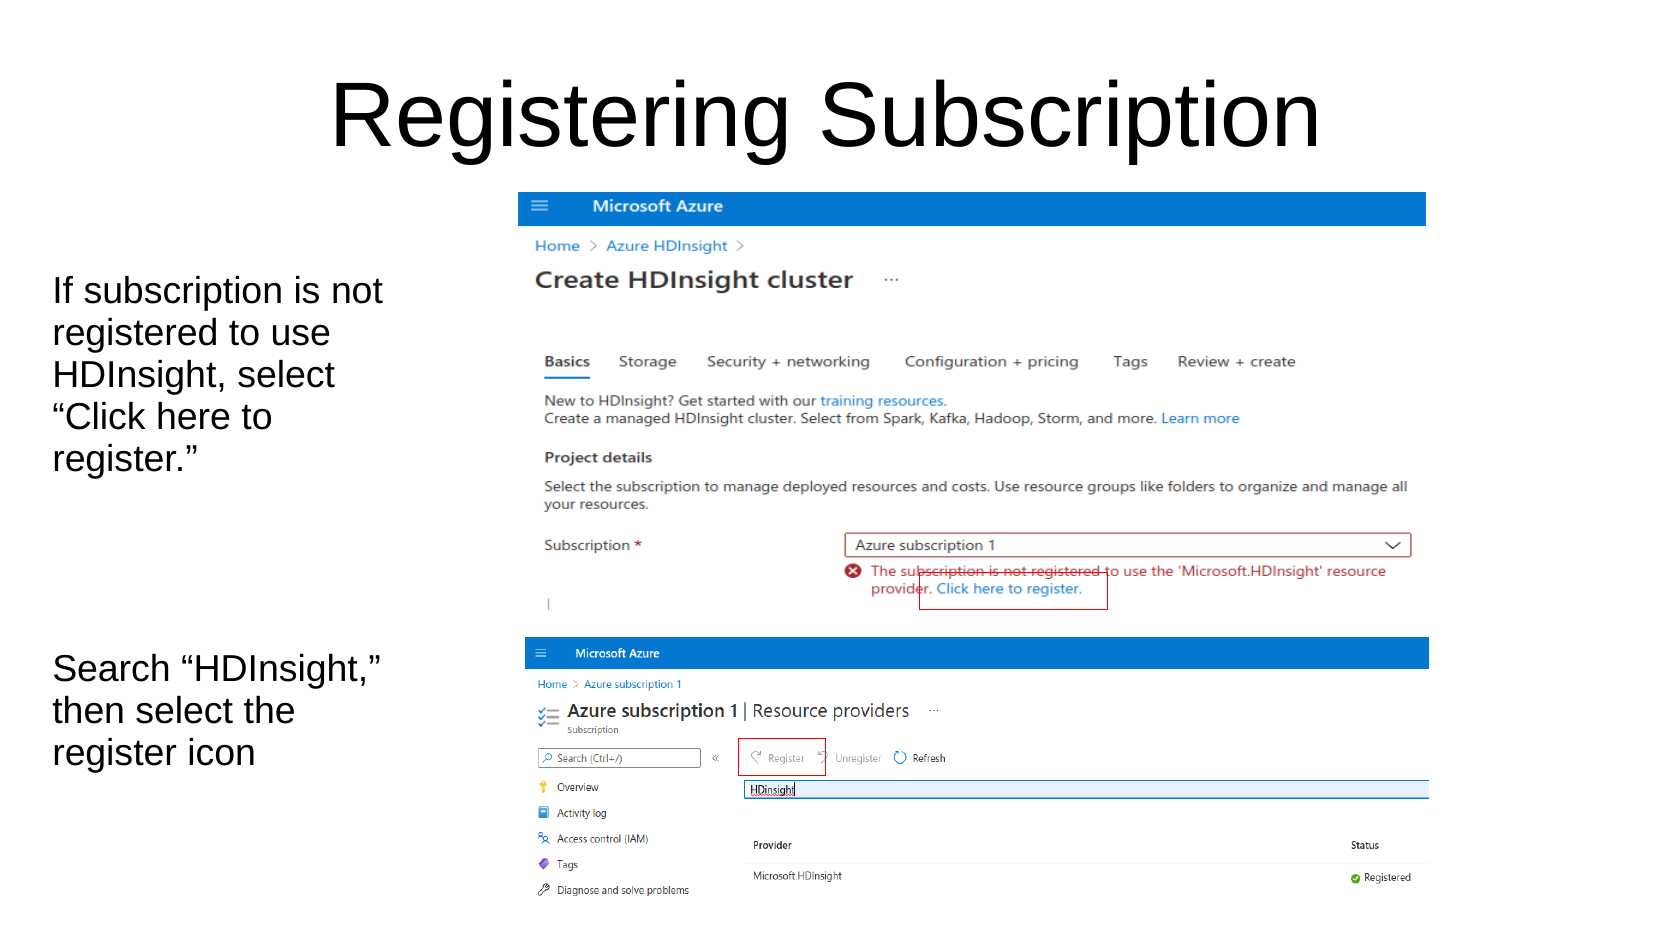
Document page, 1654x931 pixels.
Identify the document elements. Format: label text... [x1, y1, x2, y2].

picture [518, 192, 1426, 610]
picture [920, 573, 1107, 609]
title Registering Subscription [82, 37, 1571, 193]
text_box If subscription is not registered to use HDInsight, select “Click here to register.” Search “HDInsight,” then select the register icon [37, 262, 413, 824]
picture [525, 637, 1429, 900]
